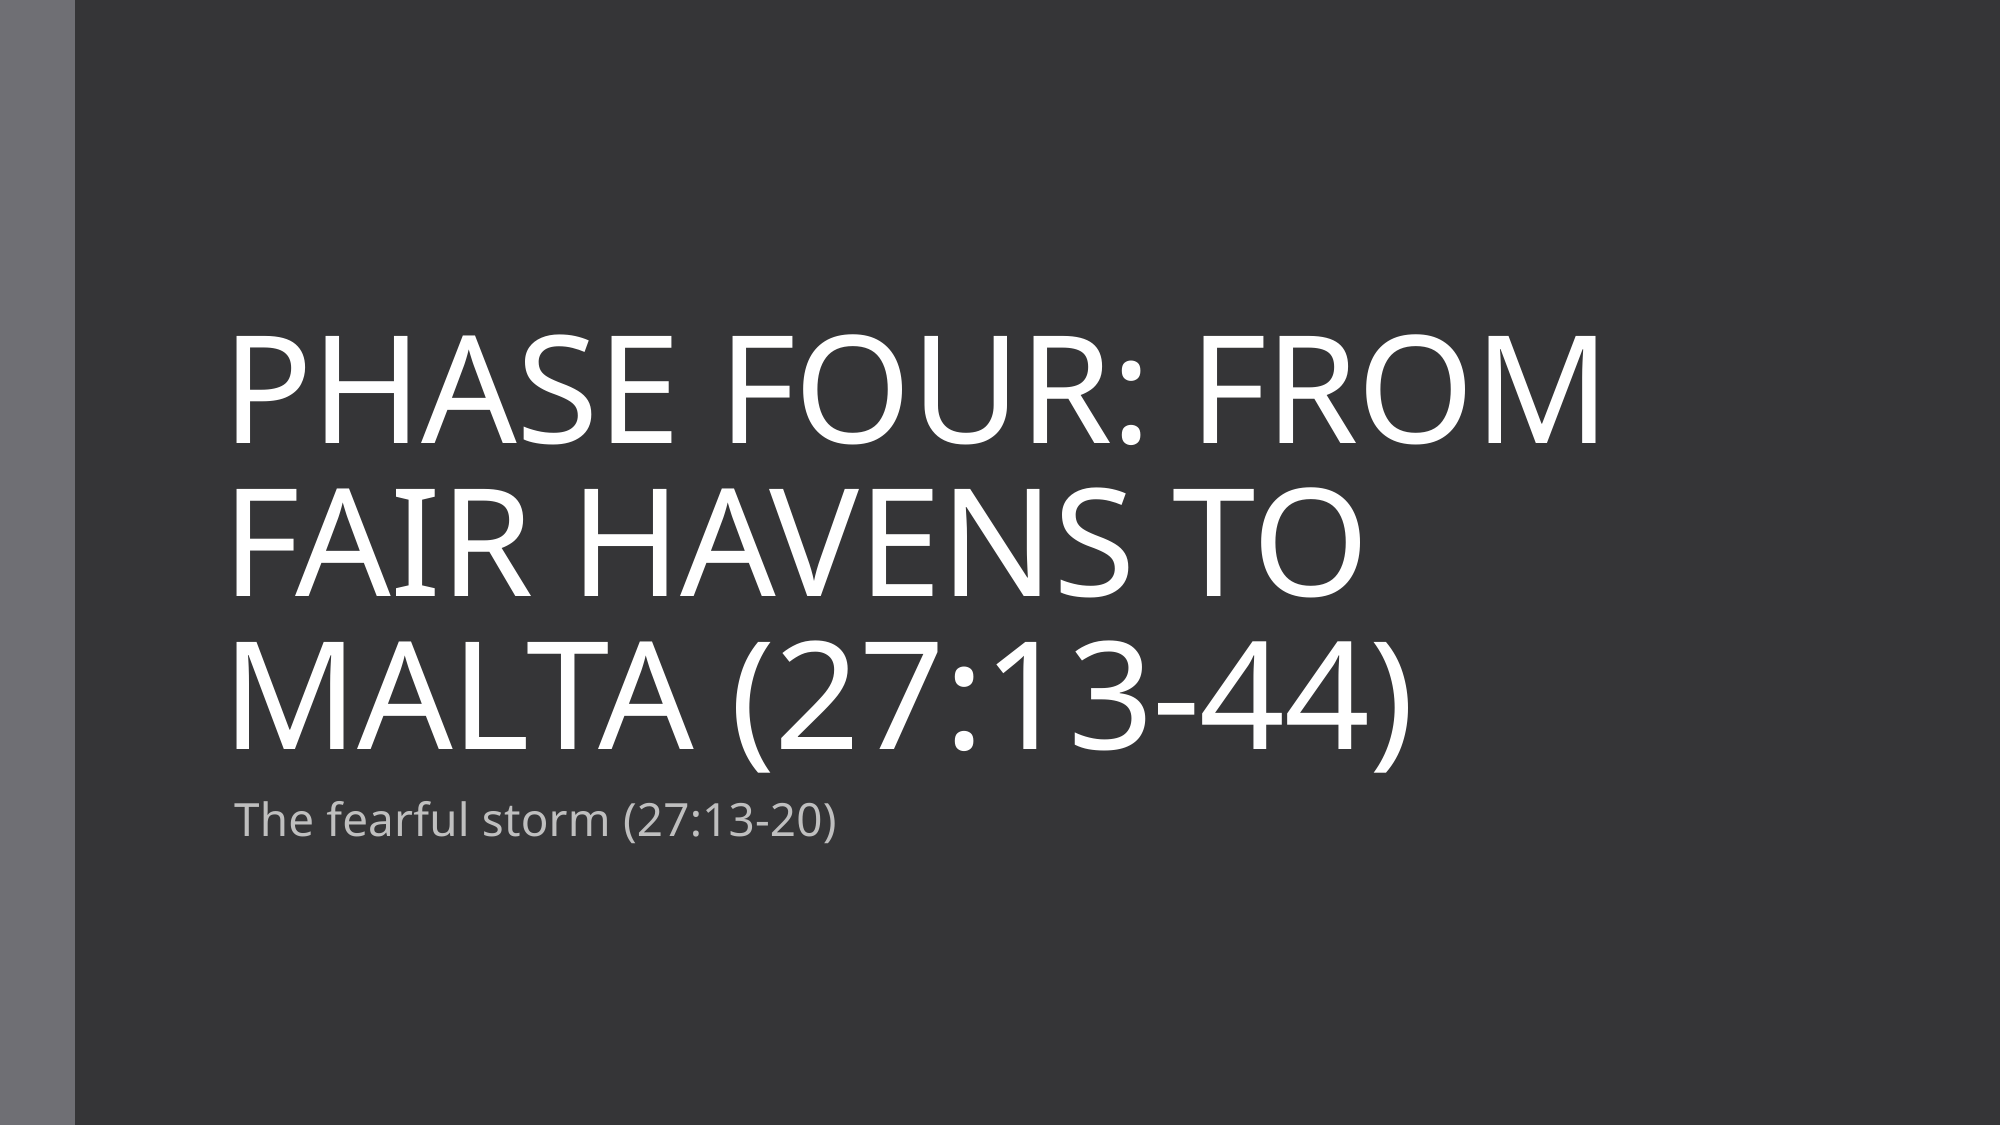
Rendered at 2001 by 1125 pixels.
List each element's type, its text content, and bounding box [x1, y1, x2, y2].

title PHASE FOUR: FROM FAIR HAVENS TO MALTA (27:13-44) [206, 124, 1752, 787]
subtitle The fearful storm (27:13-20) [206, 787, 1752, 1066]
